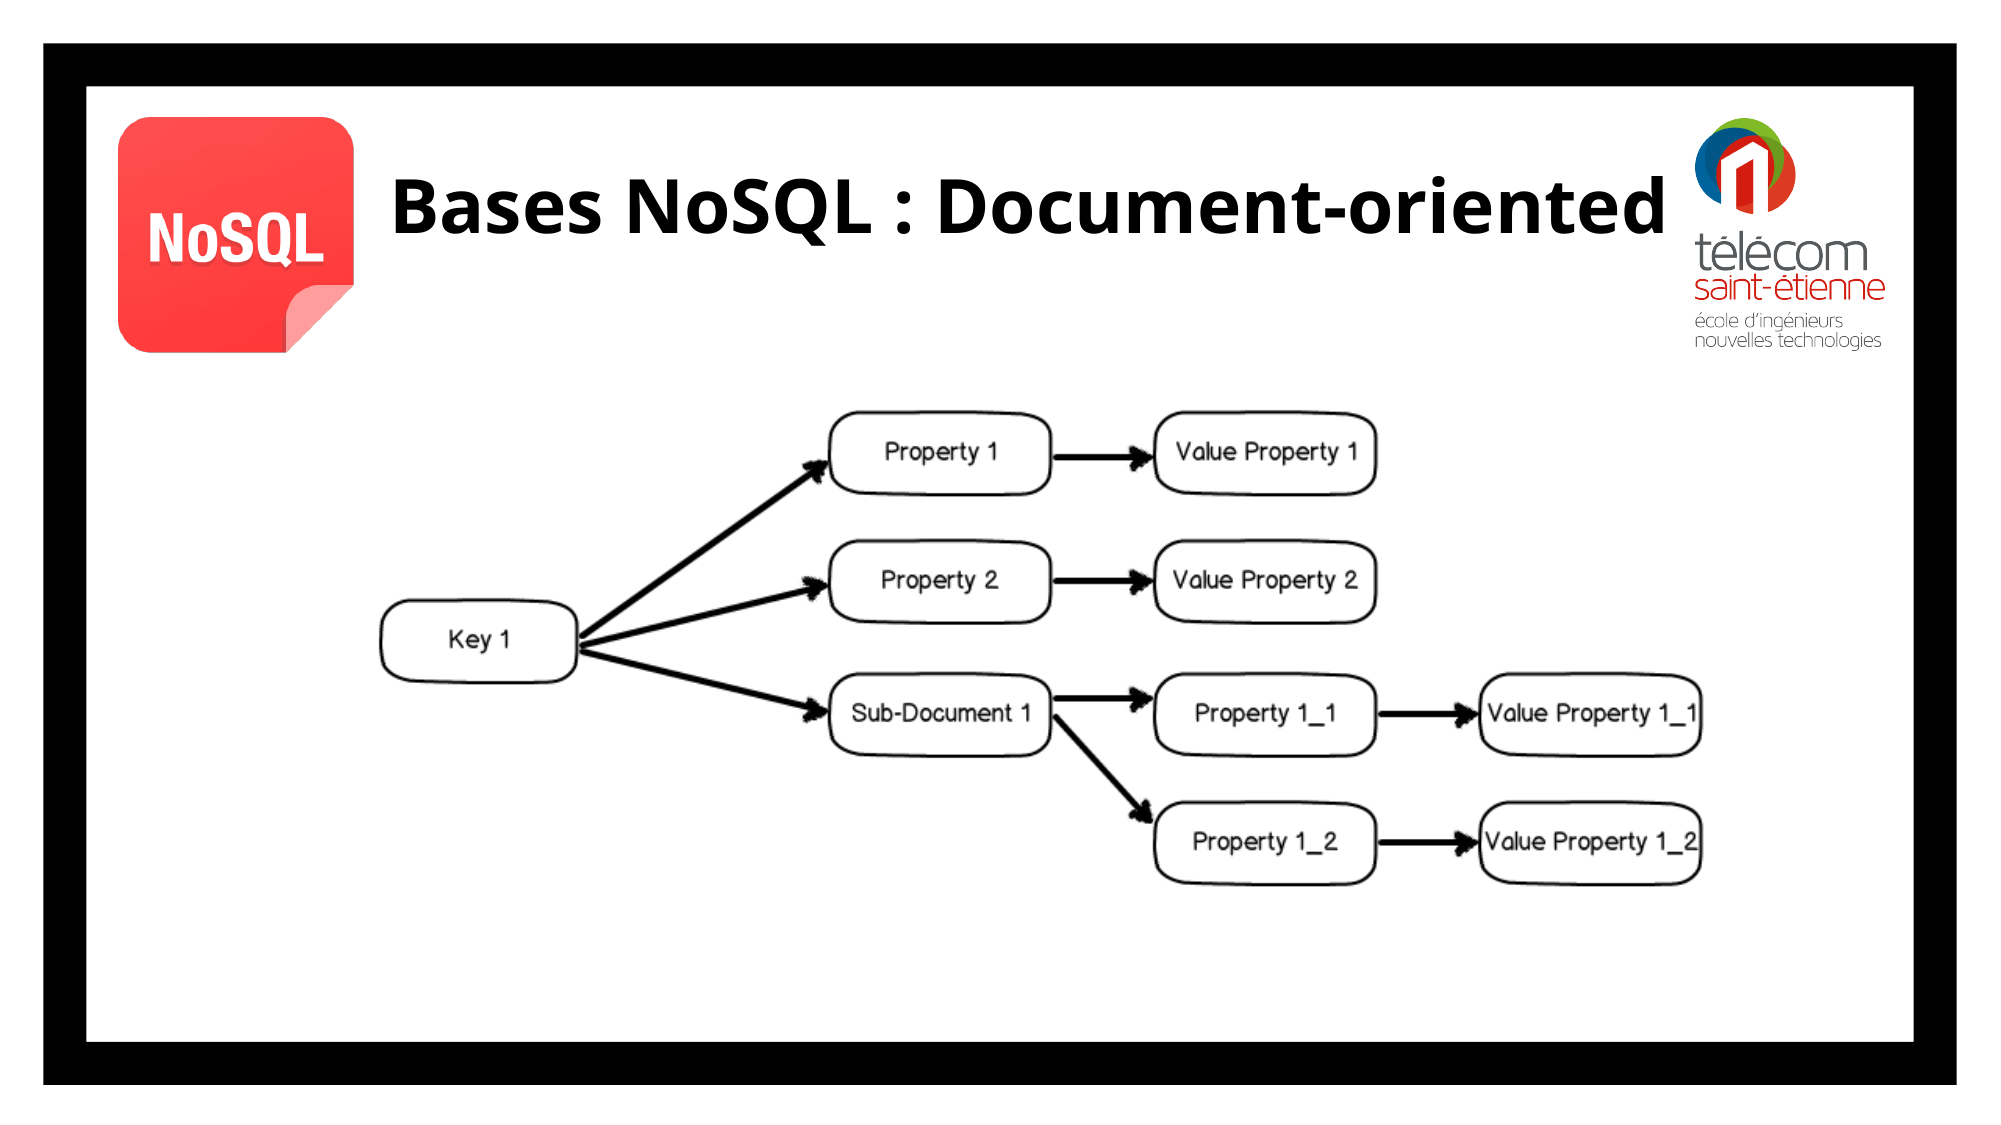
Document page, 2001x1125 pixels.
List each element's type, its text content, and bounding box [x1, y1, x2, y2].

picture [1695, 118, 1885, 351]
title Bases NoSQL : Document-oriented [370, 138, 1695, 304]
picture [101, 100, 370, 369]
picture [356, 387, 1727, 910]
